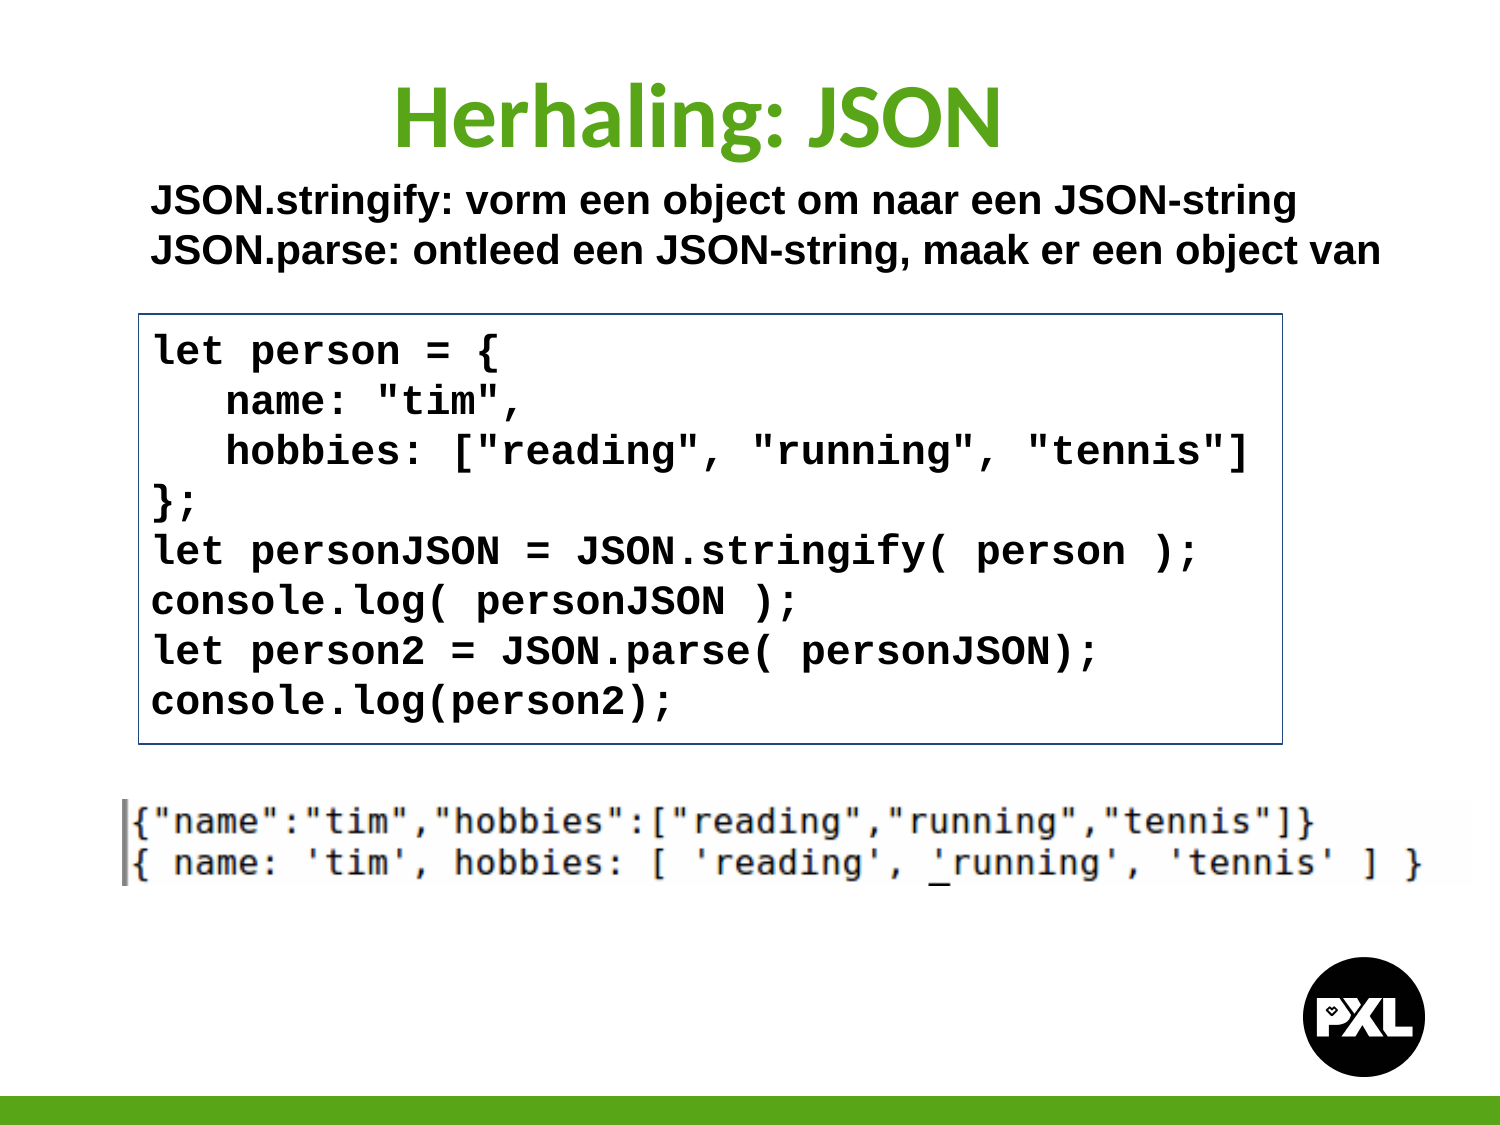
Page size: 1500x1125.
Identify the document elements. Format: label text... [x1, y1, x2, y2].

picture [1303, 957, 1425, 1077]
text_box JSON.stringify: vorm een object om naar een JSON-string JSON.parse: ontleed een JSON-string, maak er een object van let person = { name: "tim", hobbies: ["reading", "running", "tennis"] }; let personJSON = JSON.stringify( person ); console.log( personJSON ); let person2 = JSON.parse( personJSON); console.log(person2); [135, 174, 1425, 799]
picture [122, 799, 1473, 886]
text_box Herhaling: JSON [0, 48, 1442, 174]
